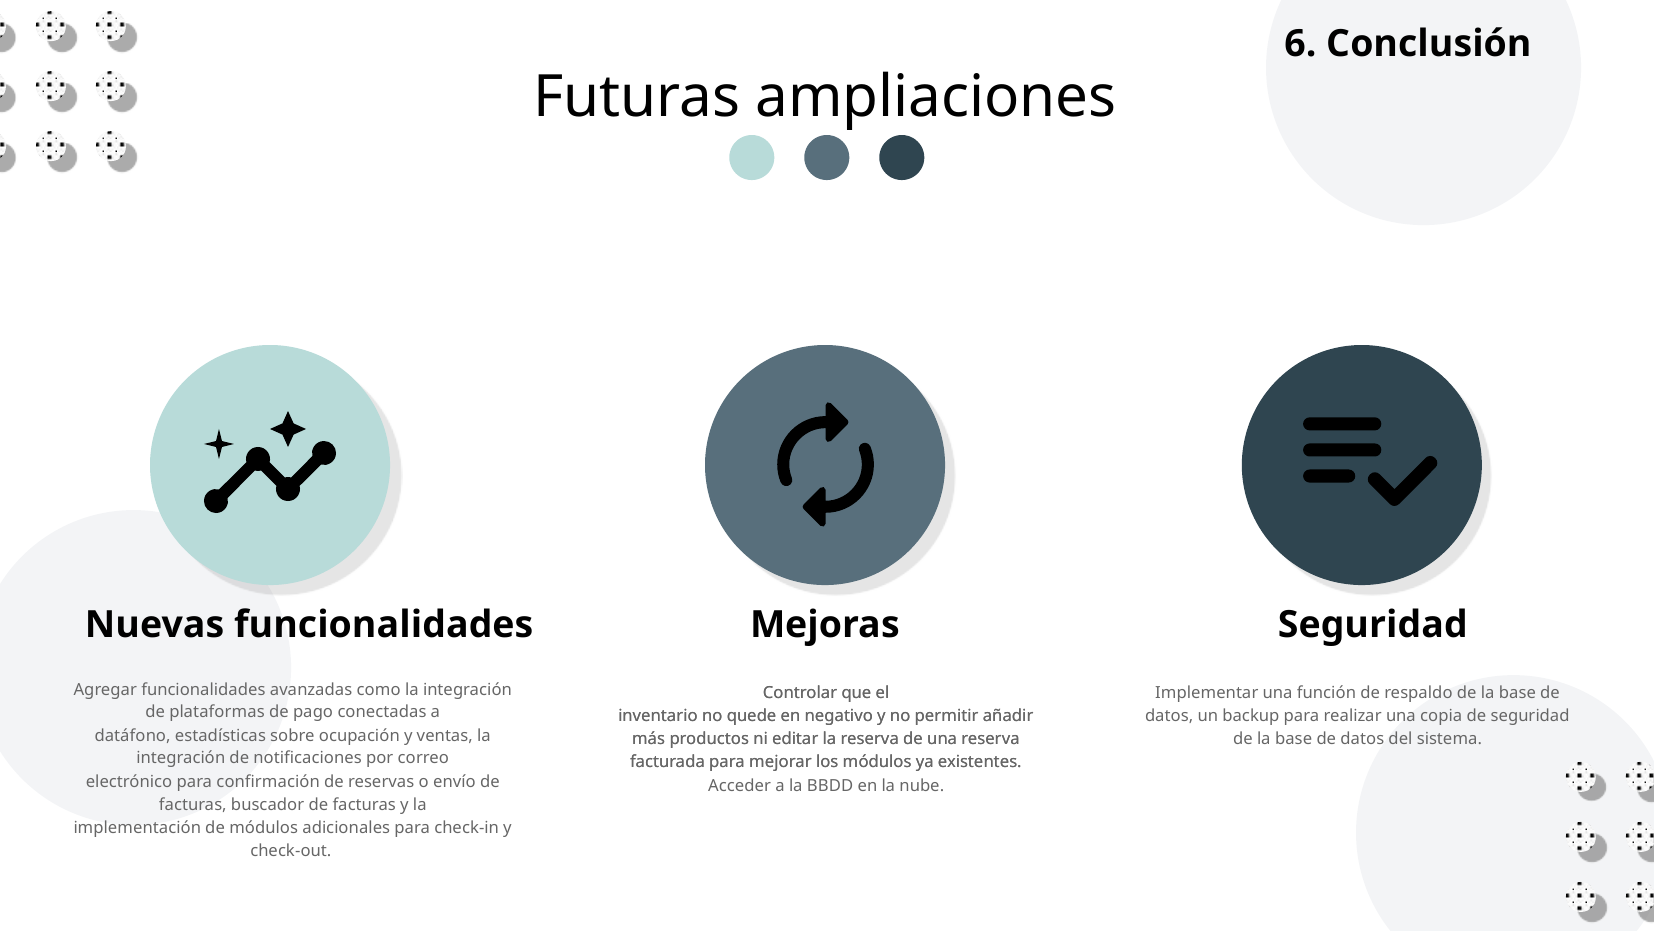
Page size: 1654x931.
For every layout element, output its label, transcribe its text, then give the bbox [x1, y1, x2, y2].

picture [95, 11, 126, 42]
text_box 6. Conclusión [1269, 9, 1654, 127]
picture [1625, 761, 1654, 792]
picture [0, 134, 7, 159]
picture [1286, 375, 1450, 538]
text_box [879, 135, 925, 181]
text_box Mejoras [720, 590, 931, 657]
picture [0, 14, 6, 39]
text_box [1241, 345, 1482, 586]
picture [35, 71, 66, 102]
picture [750, 388, 902, 541]
text_box Nuevas funcionalidades [0, 590, 620, 759]
text_box Implementar una función de respaldo de la base de datos, un backup para realizar una copia de seguridad de la base de datos del sistema. [1122, 673, 1594, 931]
picture [1625, 821, 1654, 852]
text_box [729, 135, 775, 181]
text_box Futuras ampliaciones [420, 46, 1231, 144]
text_box [150, 345, 391, 586]
picture [35, 131, 67, 162]
picture [195, 390, 346, 541]
picture [95, 71, 126, 102]
picture [95, 131, 127, 162]
text_box Seguridad [1240, 590, 1506, 673]
picture [0, 74, 6, 99]
picture [1625, 881, 1654, 912]
picture [35, 11, 66, 42]
text_box Controlar que el inventario no quede en negativo y no permitir añadir más productos ni editar la reserva de una reserva facturada para mejorar los módulos ya existentes. Acceder a la BBDD en la nube. [590, 673, 1063, 931]
text_box [804, 135, 850, 181]
text_box [705, 345, 946, 586]
text_box Agregar funcionalidades avanzadas como la integración de plataformas de pago conectadas a datáfono, estadísticas sobre ocupación y ventas, la integración de notificaciones por correo electrónico para confirmación de reservas o envío de facturas, buscador de facturas y la implementación de módulos adicionales para check-in y check-out. [57, 669, 529, 931]
